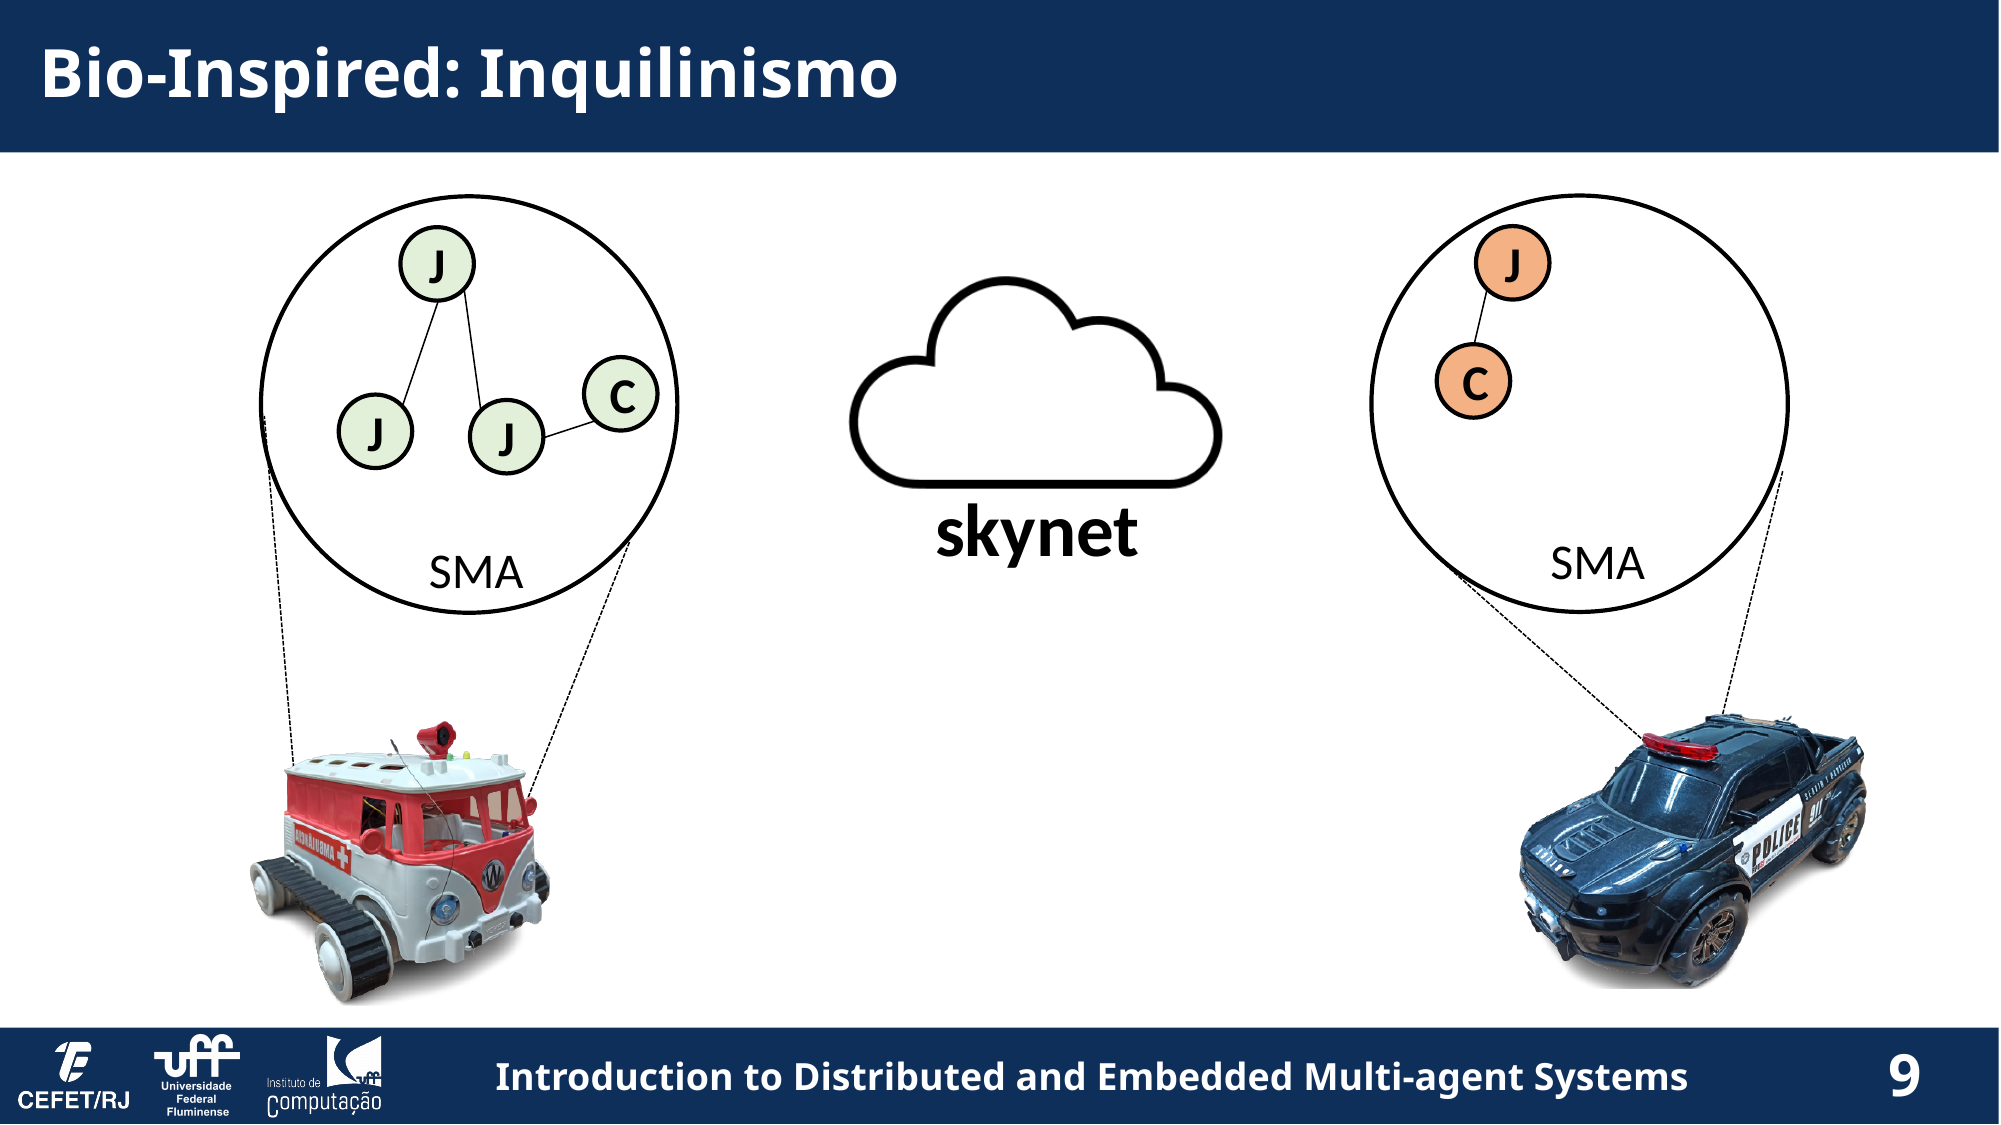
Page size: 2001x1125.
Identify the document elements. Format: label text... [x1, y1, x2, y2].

text_box J [469, 399, 544, 474]
text_box J [400, 227, 474, 301]
picture [153, 1033, 241, 1121]
text_box Bio-Inspired: Inquilinismo [25, 23, 1999, 119]
text_box [420, 607, 518, 613]
picture [1513, 711, 1872, 989]
picture [265, 1033, 383, 1118]
text_box J [338, 394, 413, 469]
picture [824, 170, 1249, 595]
text_box [260, 196, 678, 606]
text_box C [1436, 344, 1511, 418]
text_box C [583, 357, 658, 431]
picture [245, 719, 555, 1006]
text_box J [1475, 226, 1550, 300]
picture [18, 1021, 129, 1125]
text_box [1371, 195, 1788, 612]
text_box SMA [1535, 522, 1660, 598]
text_box SMA [414, 531, 539, 607]
